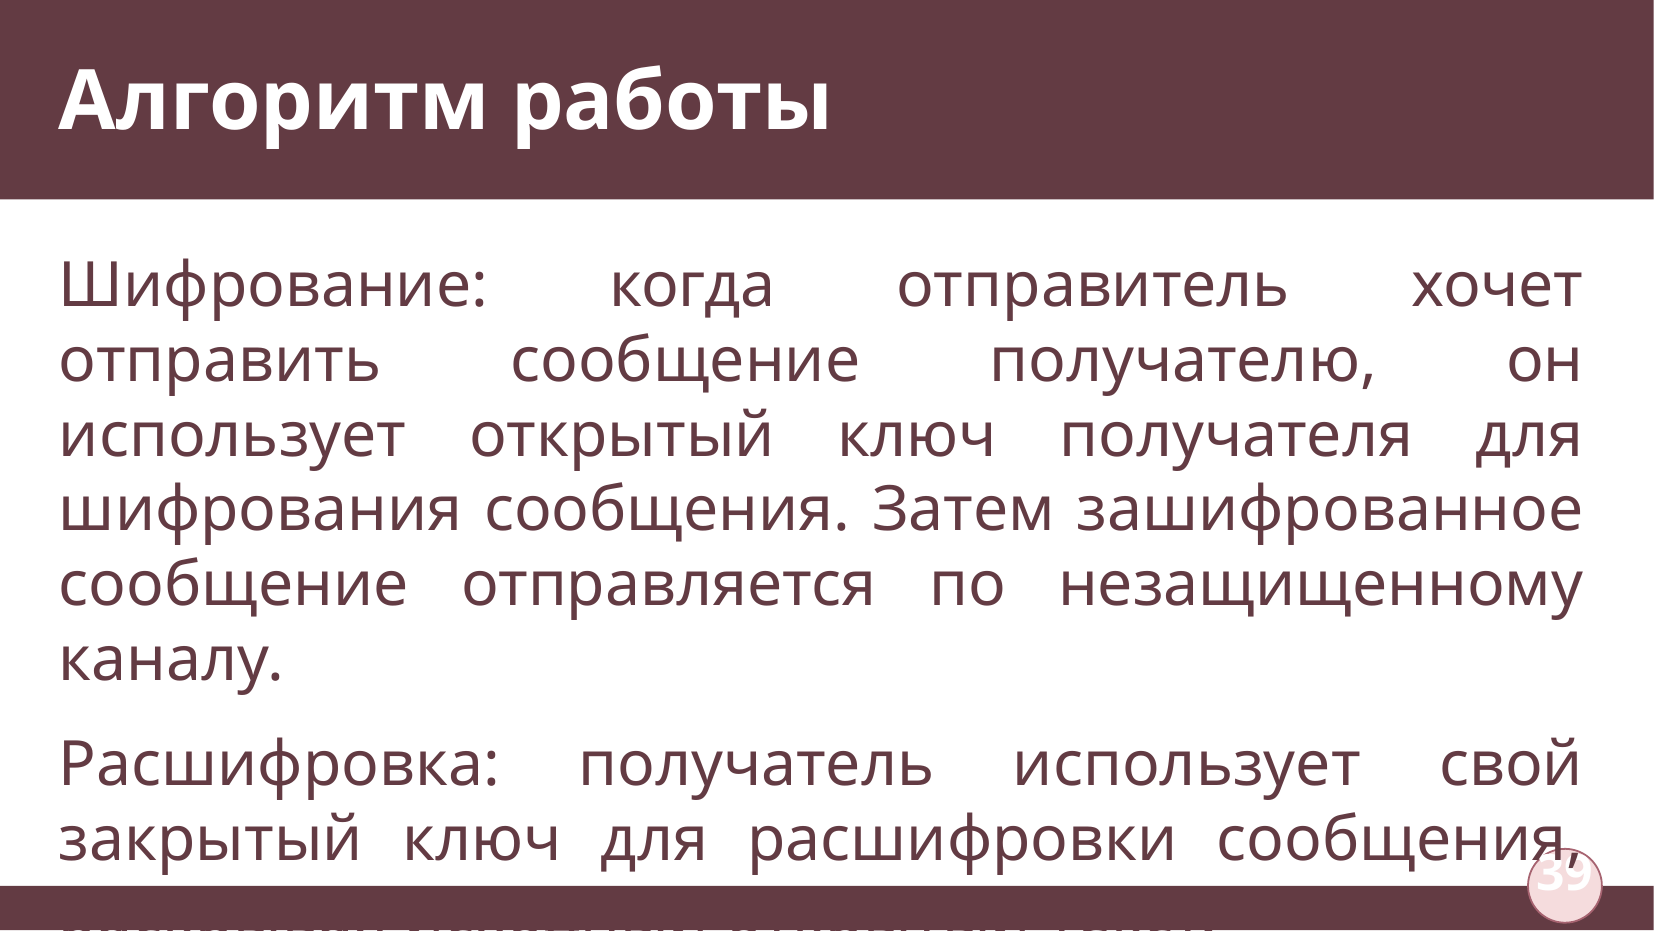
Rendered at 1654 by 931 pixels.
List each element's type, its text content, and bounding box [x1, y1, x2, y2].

list Шифрование: когда отправитель хочет отправить сообщение получателю, он использует открытый ключ получателя для шифрования сообщения. Затем зашифрованное сообщение отправляется по незащищенному каналу. Расшифровка: получатель использует свой закрытый ключ для расшифровки сообщения, раскрывая исходный открытый текст. [59, 243, 1595, 873]
title Алгоритм работы [59, 37, 1595, 155]
